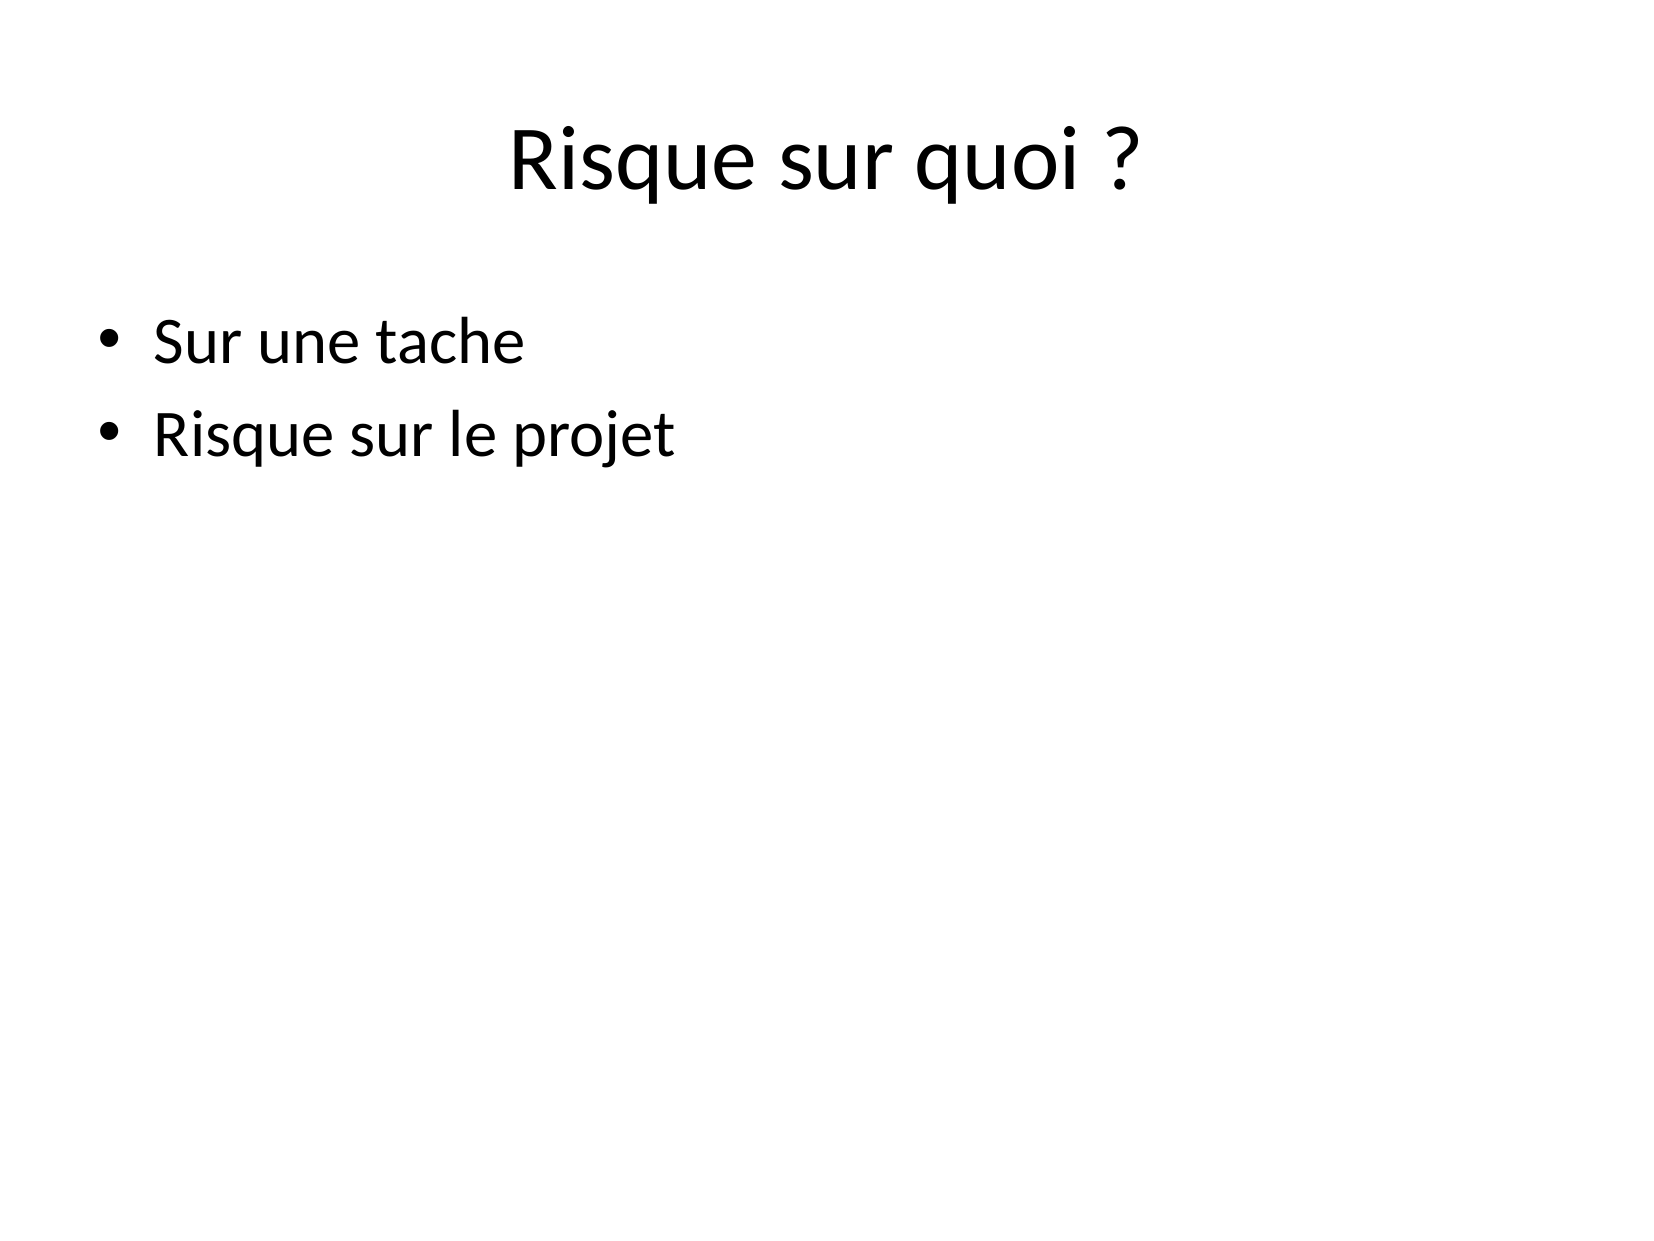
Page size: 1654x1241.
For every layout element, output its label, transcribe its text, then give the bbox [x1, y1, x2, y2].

title Risque sur quoi ? [82, 49, 1571, 257]
list Sur une tache Risque sur le projet [82, 289, 1571, 1108]
